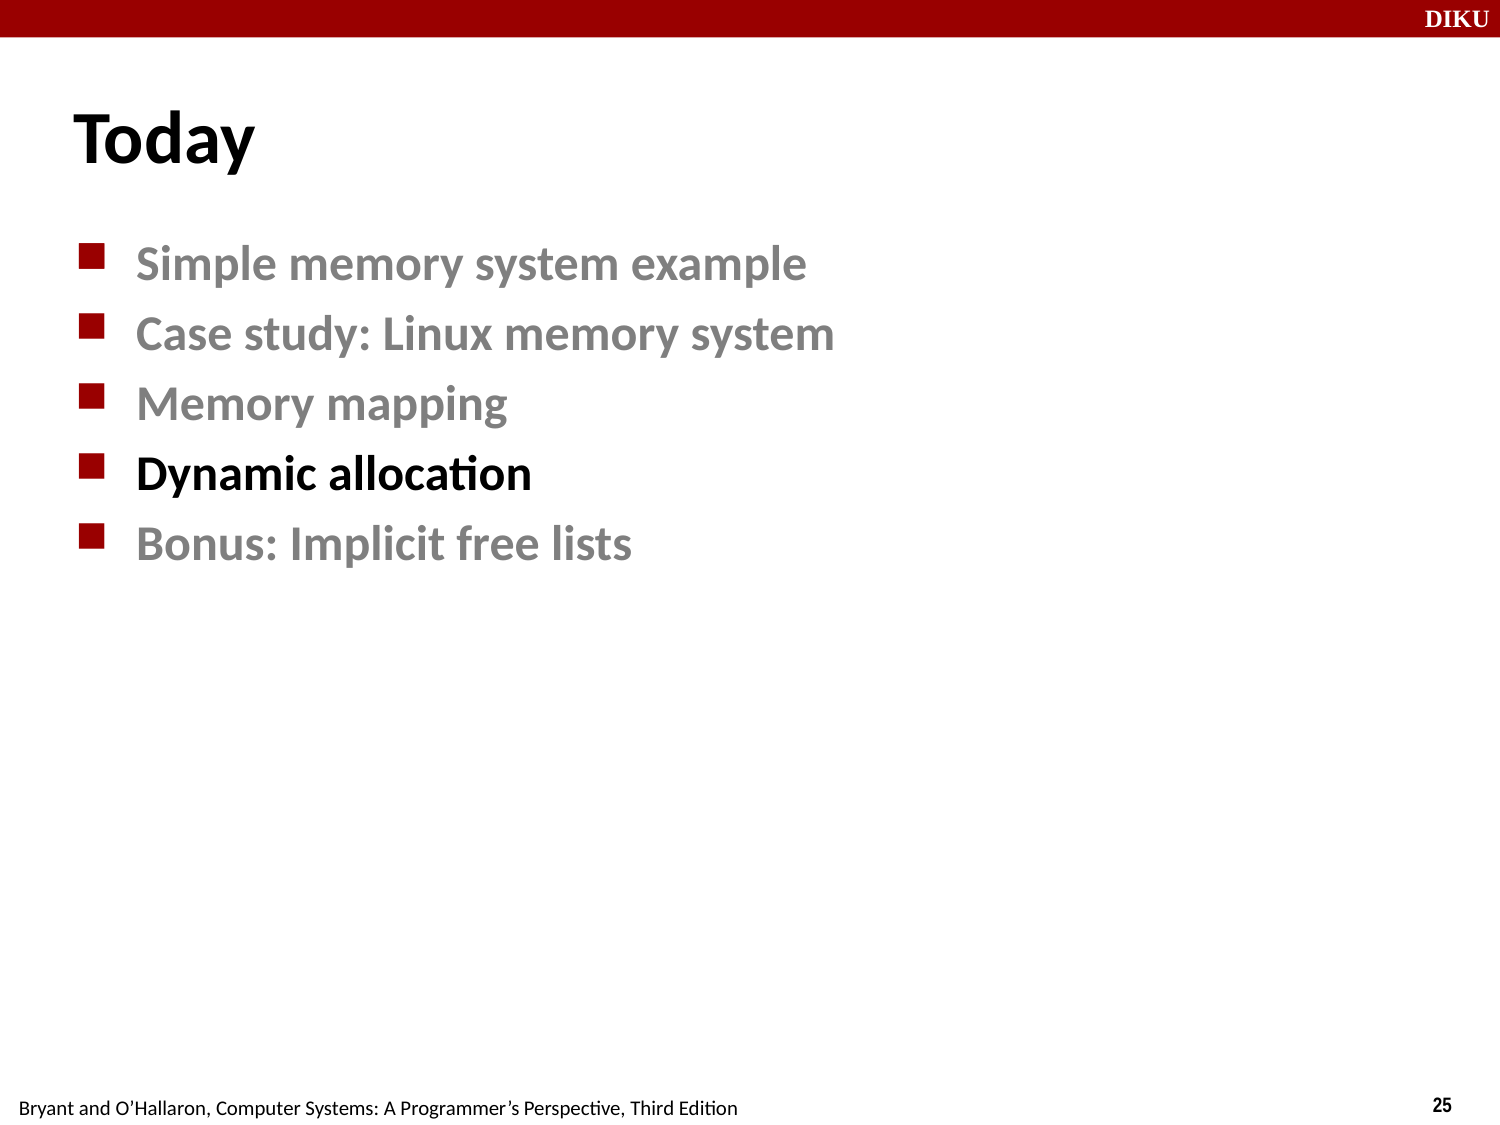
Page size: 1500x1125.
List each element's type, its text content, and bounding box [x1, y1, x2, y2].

text_box Today [58, 71, 1304, 197]
text_box Simple memory system example Case study: Linux memory system Memory mapping Dynamic allocation Bonus: Implicit free lists [65, 223, 1361, 1039]
